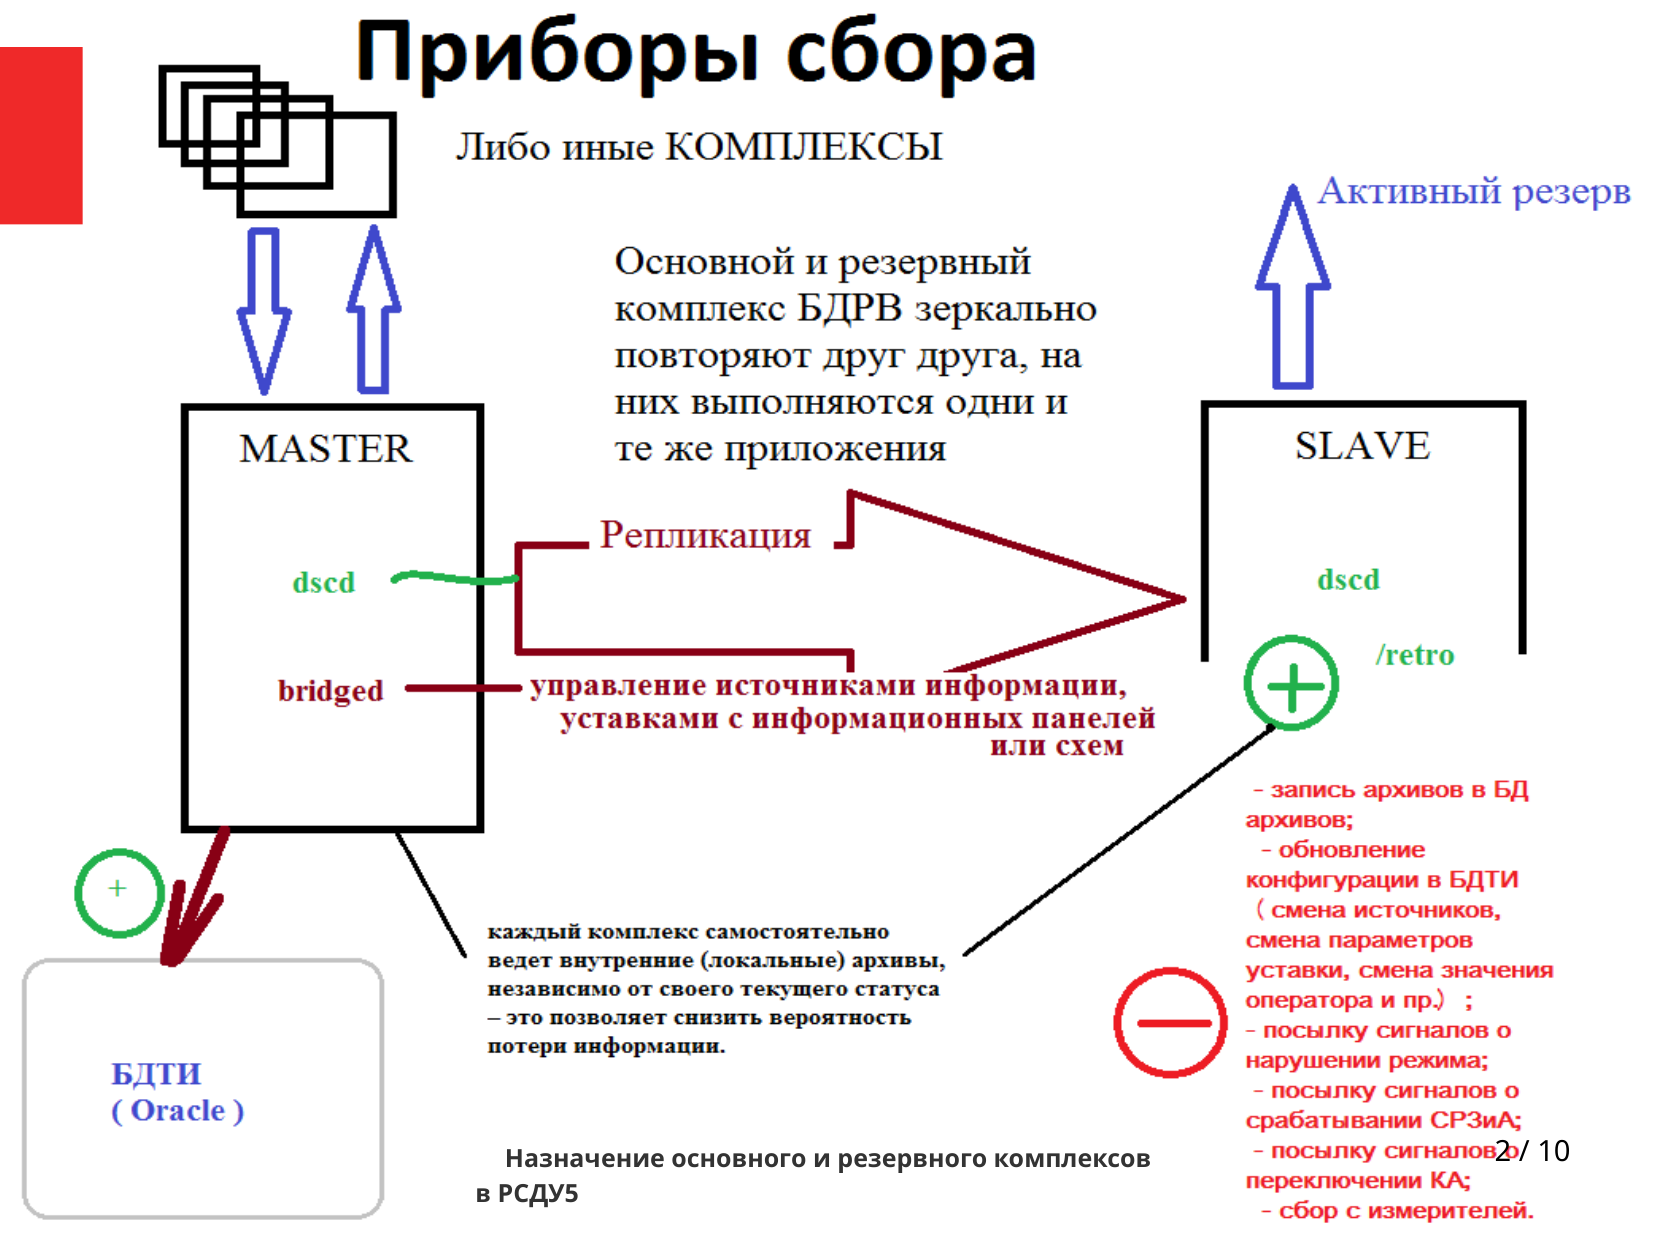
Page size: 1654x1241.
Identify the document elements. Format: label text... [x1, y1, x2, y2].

text_box Назначение основного и резервного комплексов в РСДУ5 [460, 1133, 1182, 1241]
picture [0, 0, 1654, 1241]
